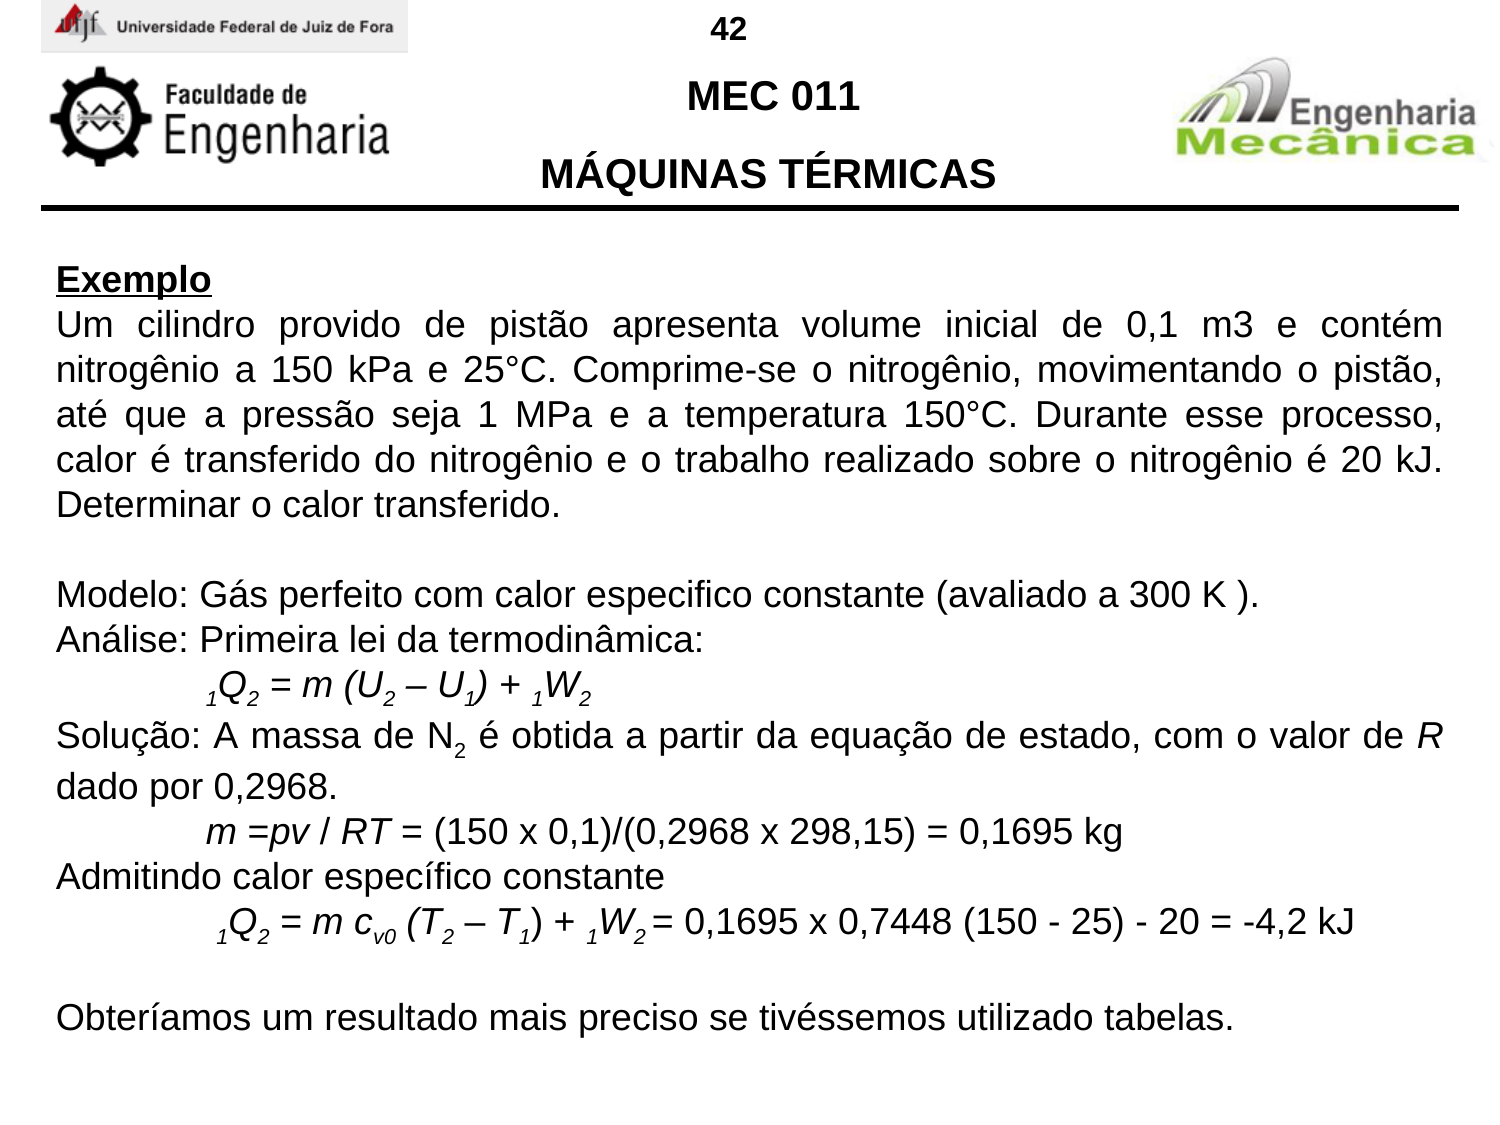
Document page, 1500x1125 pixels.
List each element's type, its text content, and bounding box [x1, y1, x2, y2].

picture [41, 0, 408, 174]
text_box Exemplo Um cilindro provido de pistão apresenta volume inicial de 0,1 m3 e contém nitrogênio a 150 kPa e 25°C. Comprime-se o nitrogênio, movimentando o pistão, até que a pressão seja 1 MPa e a temperatura 150°C. Durante esse processo, calor é transferido do nitrogênio e o trabalho realizado sobre o nitrogênio é 20 kJ. Determinar o calor transferido. Modelo: Gás perfeito com calor especifico constante (avaliado a 300 K ). Análise: Primeira lei da termodinâmica: 1Q2 = m (U2 – U1) + 1W2 Solução: A massa de N2 é obtida a partir da equação de estado, com o valor de R dado por 0,2968. m =pv / RT = (150 x 0,1)/(0,2968 x 298,15) = 0,1695 kg Admitindo calor específico constante 1Q2 = m cv0 (T2 – T1) + 1W2 = 0,1695 x 0,7448 (150 - 25) - 20 = -4,2 kJ Obteríamos um resultado mais preciso se tivéssemos utilizado tabelas. [41, 247, 1459, 1047]
picture [1151, 54, 1500, 167]
